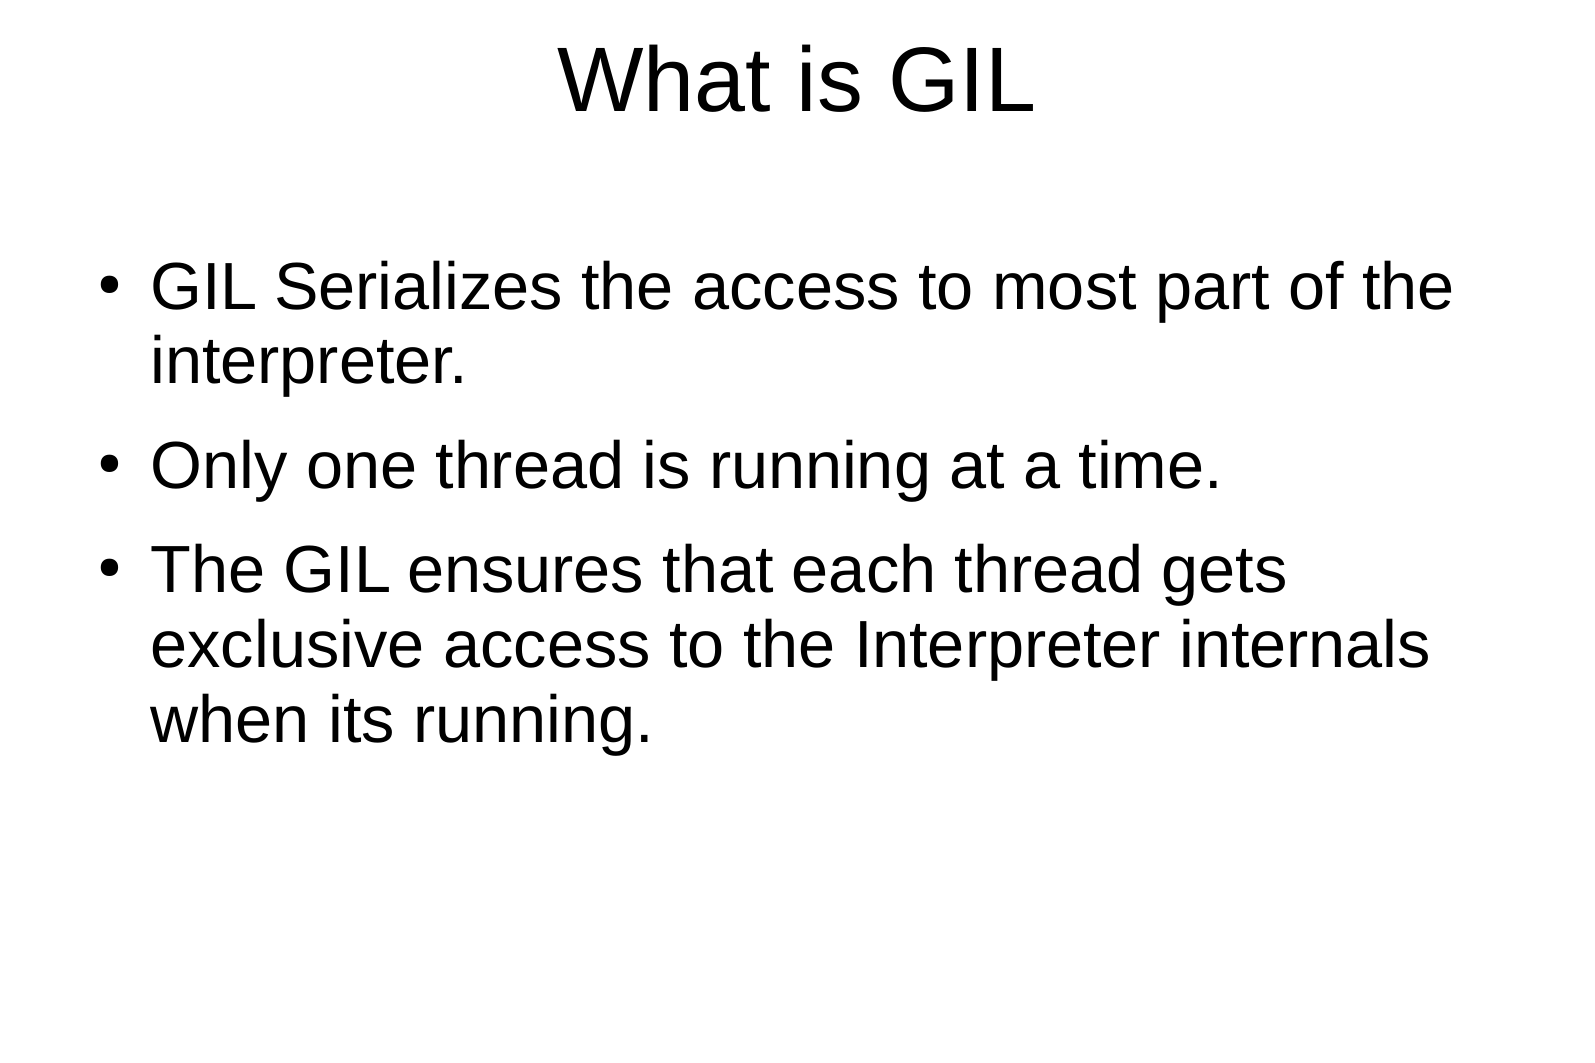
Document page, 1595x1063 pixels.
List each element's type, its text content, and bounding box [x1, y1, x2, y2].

list GIL Serializes the access to most part of the interpreter. Only one thread is running at a time. The GIL ensures that each thread gets exclusive access to the Interpreter internals when its running. [79, 248, 1515, 951]
title What is GIL [79, 17, 1515, 245]
